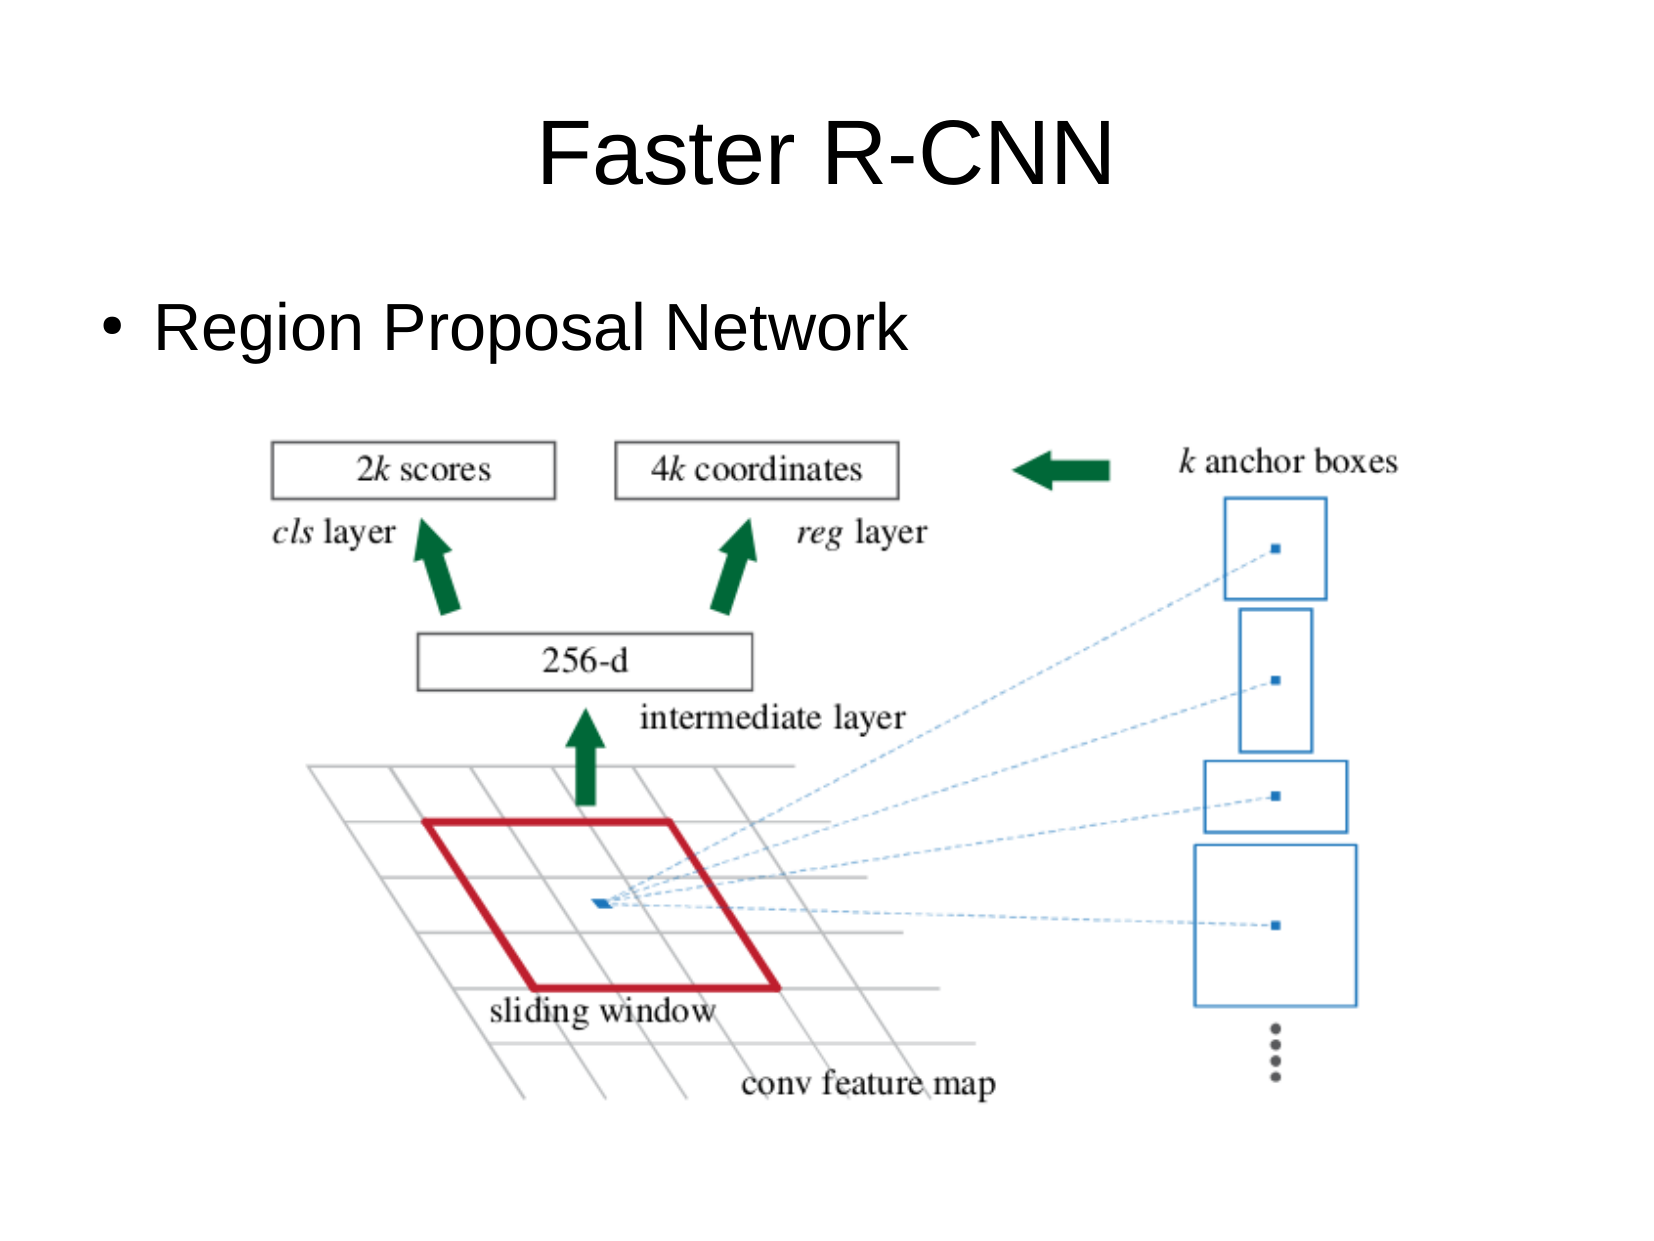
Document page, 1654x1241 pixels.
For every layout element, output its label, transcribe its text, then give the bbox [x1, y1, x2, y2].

title Faster R-CNN [82, 49, 1571, 257]
list Region Proposal Network [82, 290, 1571, 1134]
picture [218, 389, 1426, 1128]
